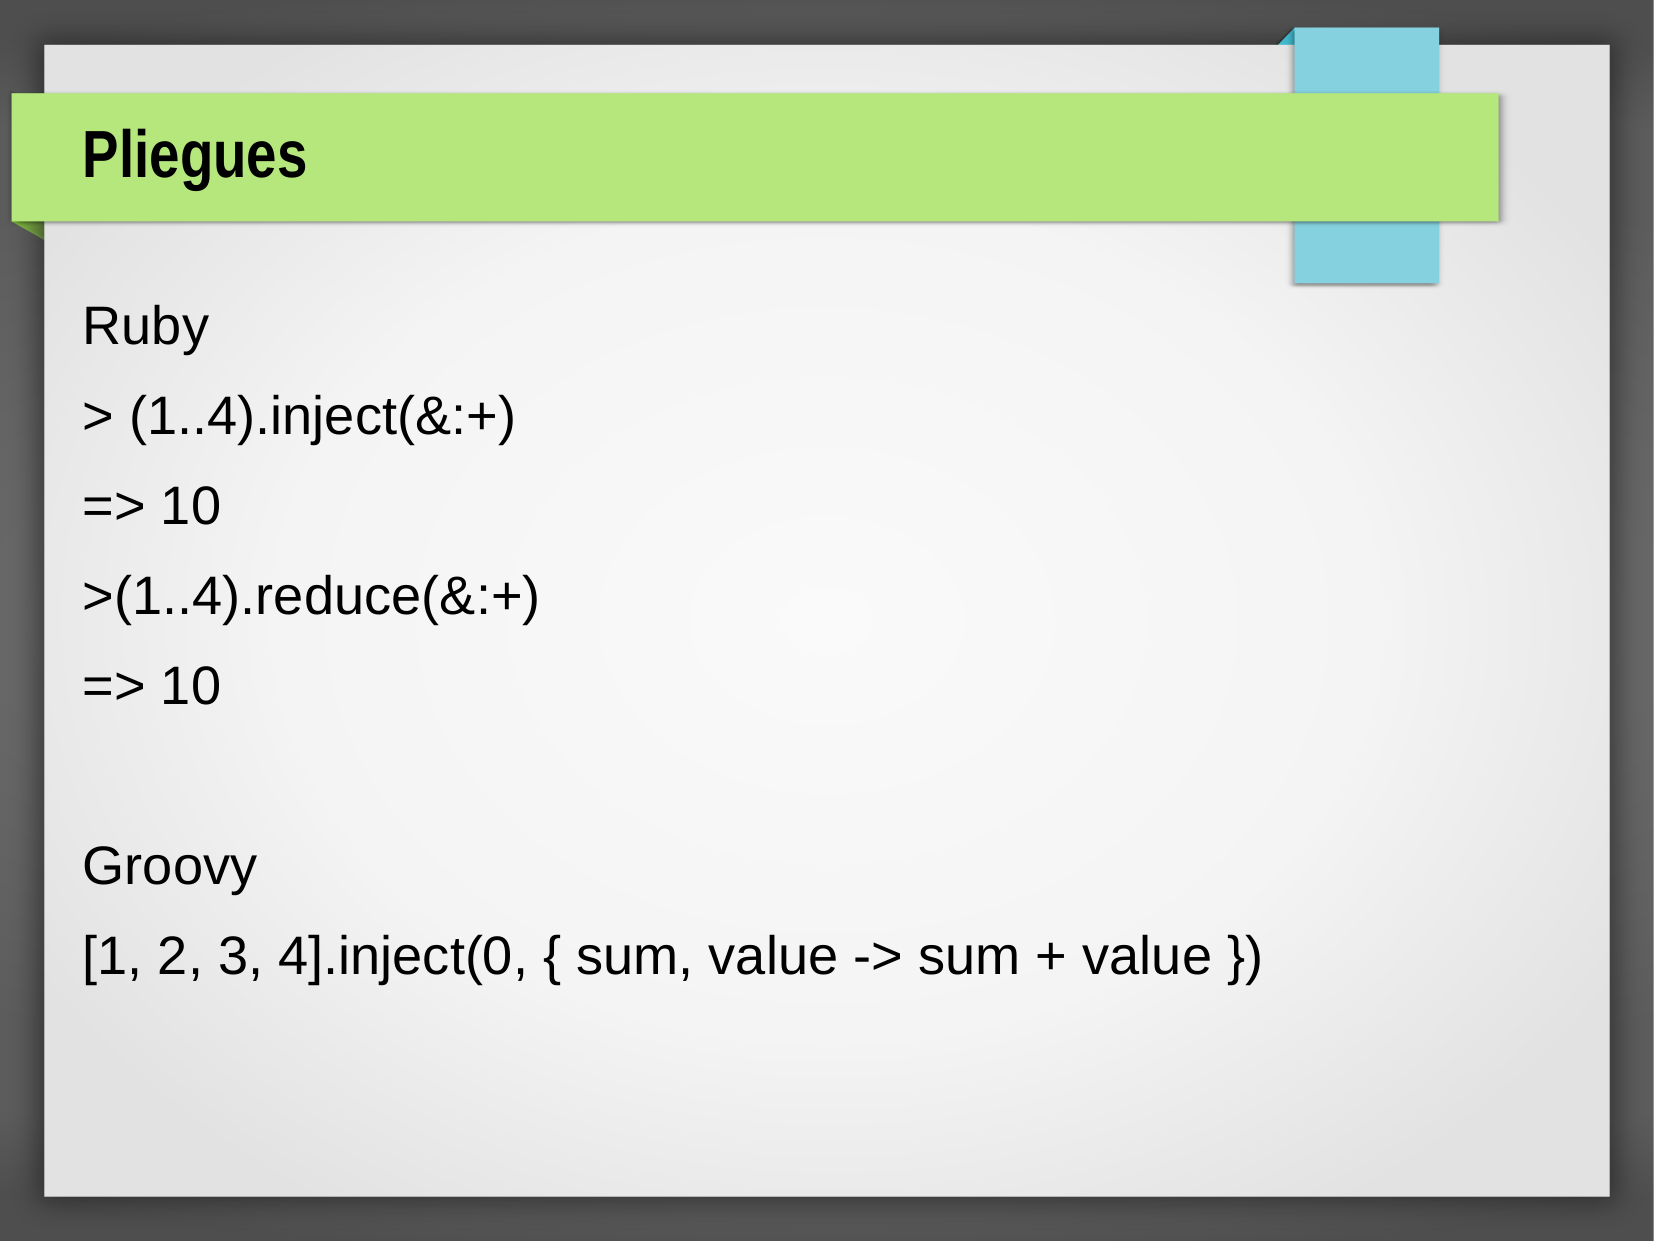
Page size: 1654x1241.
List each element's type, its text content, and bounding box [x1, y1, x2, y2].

picture [0, 0, 1654, 1241]
title Pliegues [82, 94, 1264, 213]
list Ruby > (1..4).inject(&:+) => 10 >(1..4).reduce(&:+) => 10 Groovy [1, 2, 3, 4].inject(0, { sum, value -> sum + value }) [82, 295, 1571, 1015]
